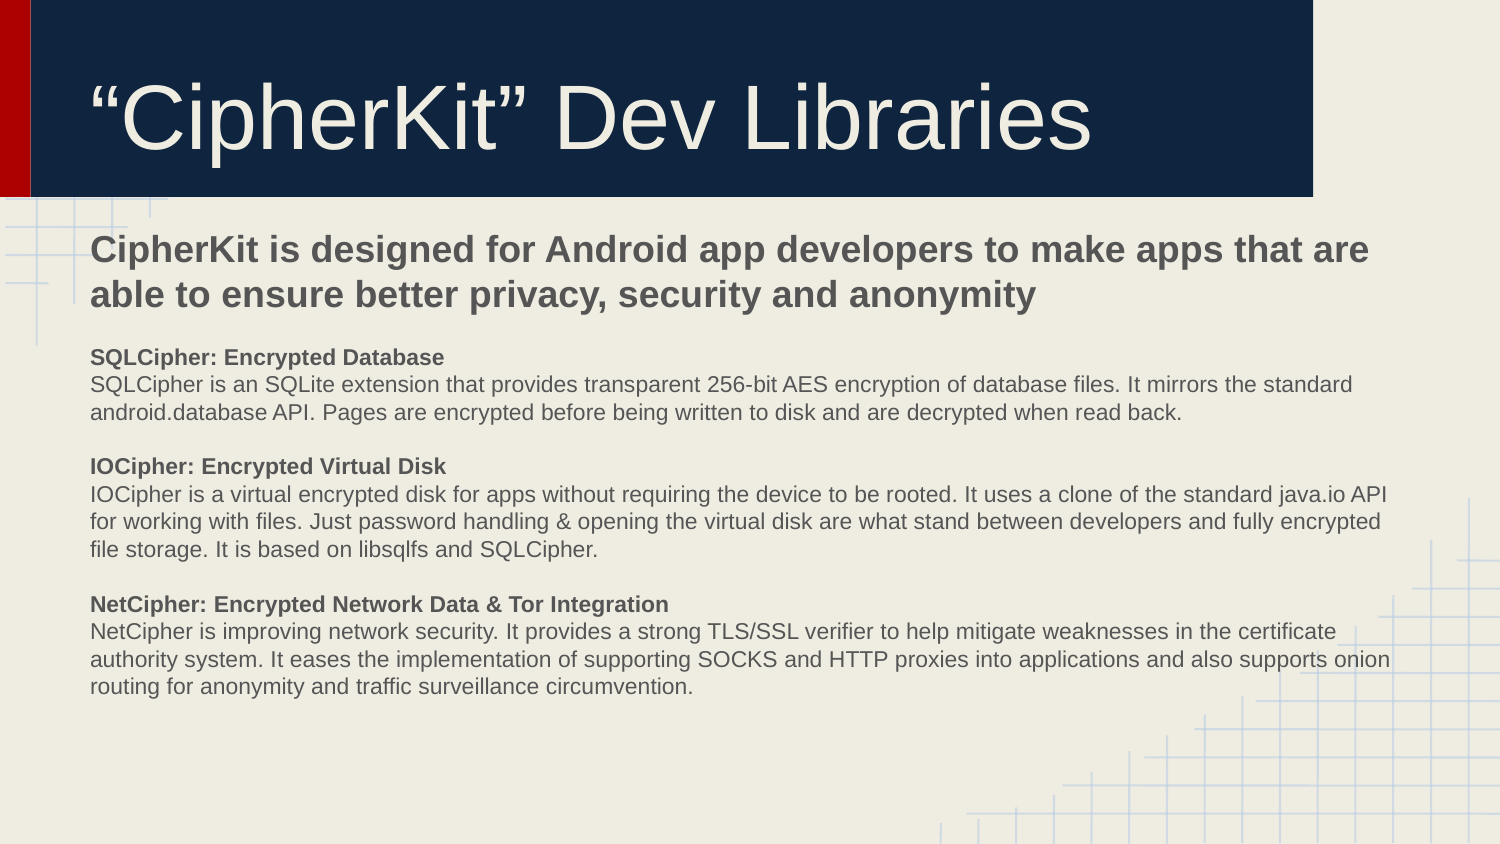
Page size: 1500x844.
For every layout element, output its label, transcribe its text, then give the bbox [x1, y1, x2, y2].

list CipherKit is designed for Android app developers to make apps that are able to ensure better privacy, security and anonymity SQLCipher: Encrypted Database SQLCipher is an SQLite extension that provides transparent 256-bit AES encryption of database files. It mirrors the standard android.database API. Pages are encrypted before being written to disk and are decrypted when read back. IOCipher: Encrypted Virtual Disk IOCipher is a virtual encrypted disk for apps without requiring the device to be rooted. It uses a clone of the standard java.io API for working with files. Just password handling & opening the virtual disk are what stand between developers and fully encrypted file storage. It is based on libsqlfs and SQLCipher. NetCipher: Encrypted Network Data & Tor Integration NetCipher is improving network security. It provides a strong TLS/SSL verifier to help mitigate weaknesses in the certificate authority system. It eases the implementation of supporting SOCKS and HTTP proxies into applications and also supports onion routing for anonymity and traffic surveillance circumvention. [75, 209, 1425, 806]
title “CipherKit” Dev Libraries [75, 16, 1276, 183]
